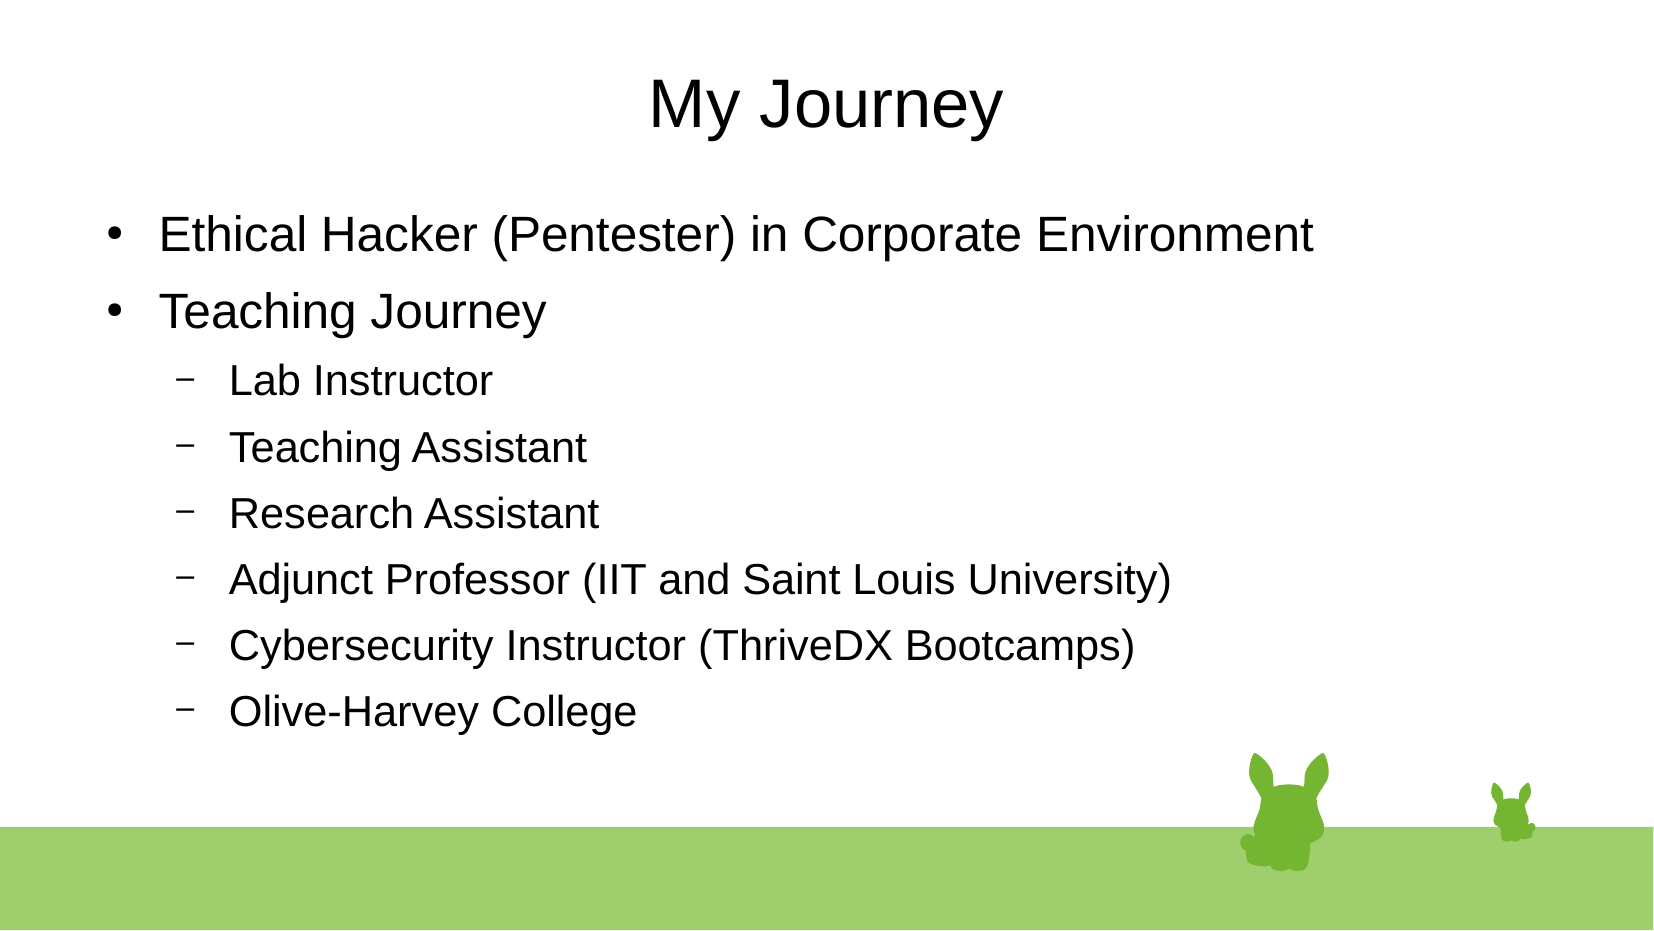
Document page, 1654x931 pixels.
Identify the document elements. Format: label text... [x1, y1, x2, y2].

title My Journey [88, 29, 1565, 178]
list Ethical Hacker (Pentester) in Corporate Environment Teaching Journey Lab Instructor Teaching Assistant Research Assistant Adjunct Professor (IIT and Saint Louis University) Cybersecurity Instructor (ThriveDX Bootcamps) Olive-Harvey College [88, 206, 1565, 739]
